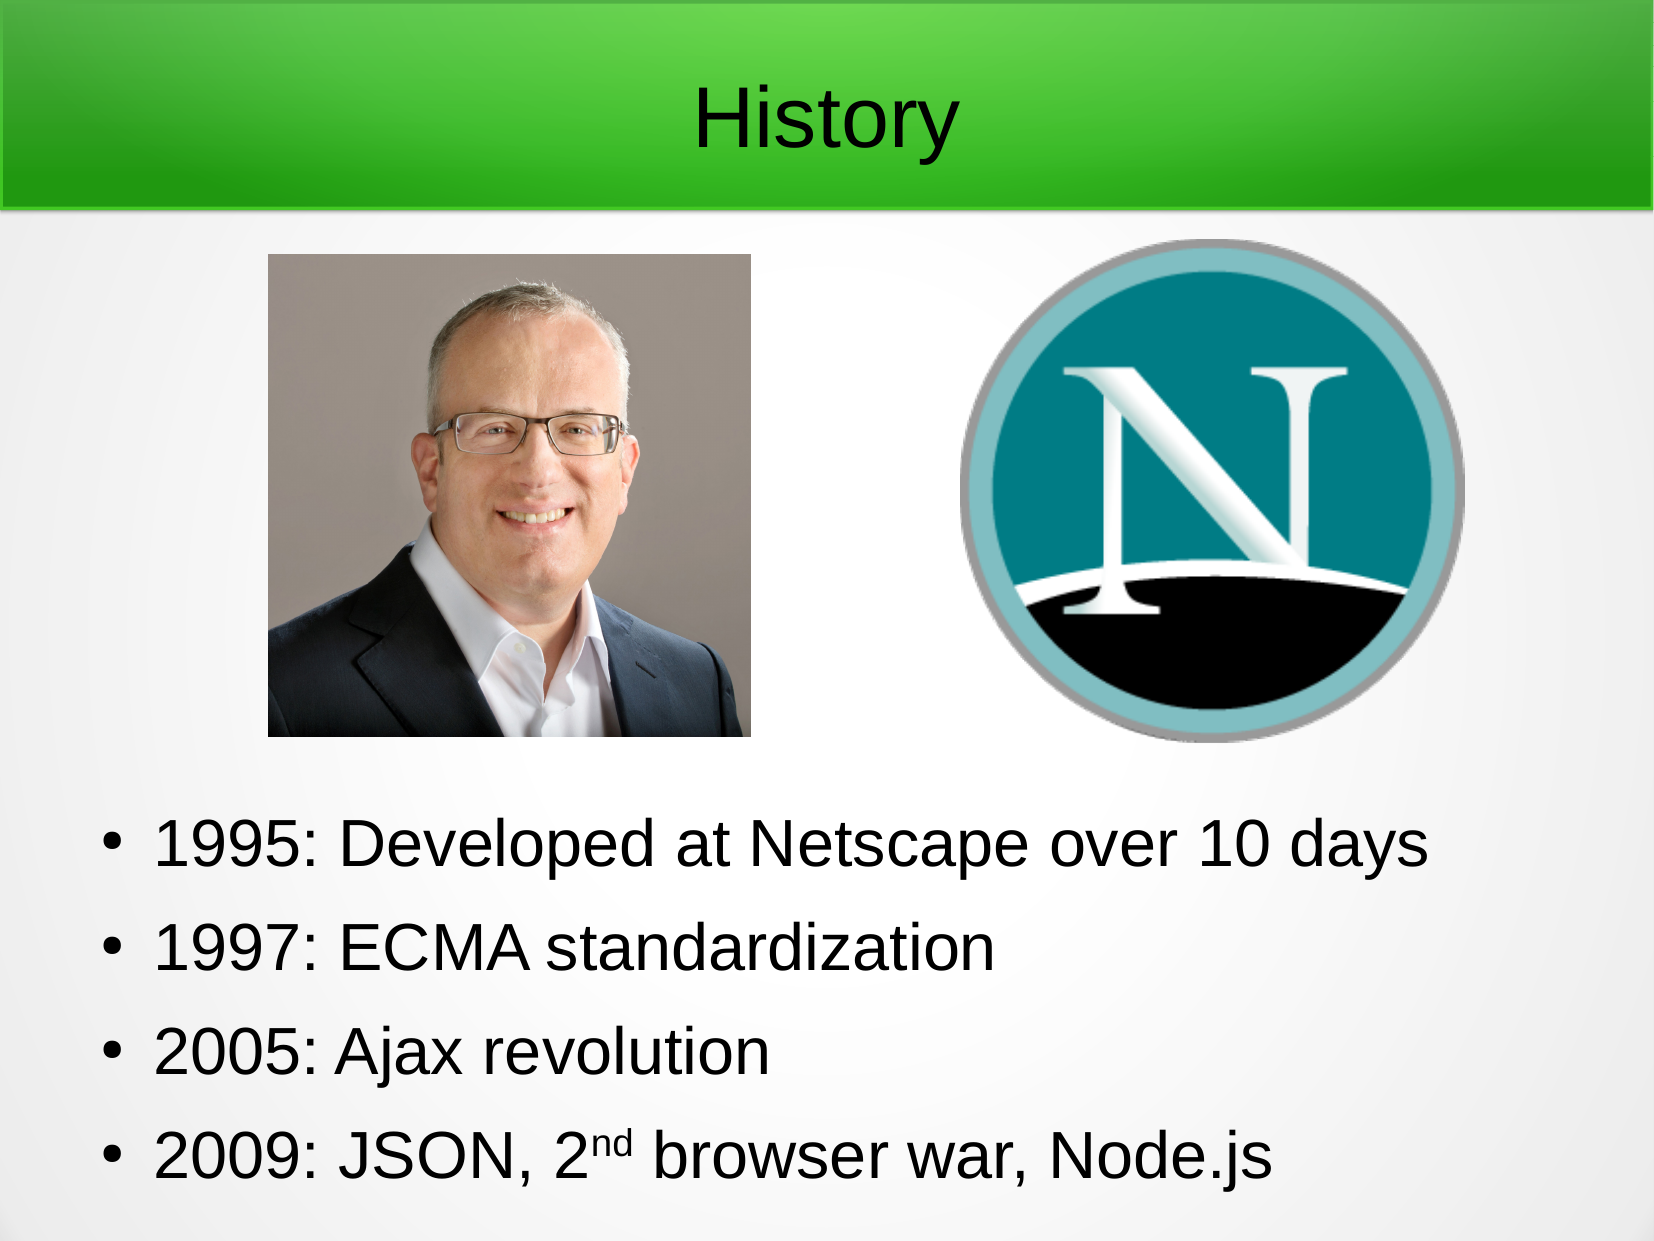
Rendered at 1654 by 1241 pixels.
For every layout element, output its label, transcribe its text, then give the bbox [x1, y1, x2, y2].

picture [268, 254, 751, 737]
picture [960, 239, 1465, 745]
title History [82, 47, 1571, 189]
list 1995: Developed at Netscape over 10 days 1997: ECMA standardization 2005: Ajax revolution 2009: JSON, 2nd browser war, Node.js [82, 805, 1571, 1216]
